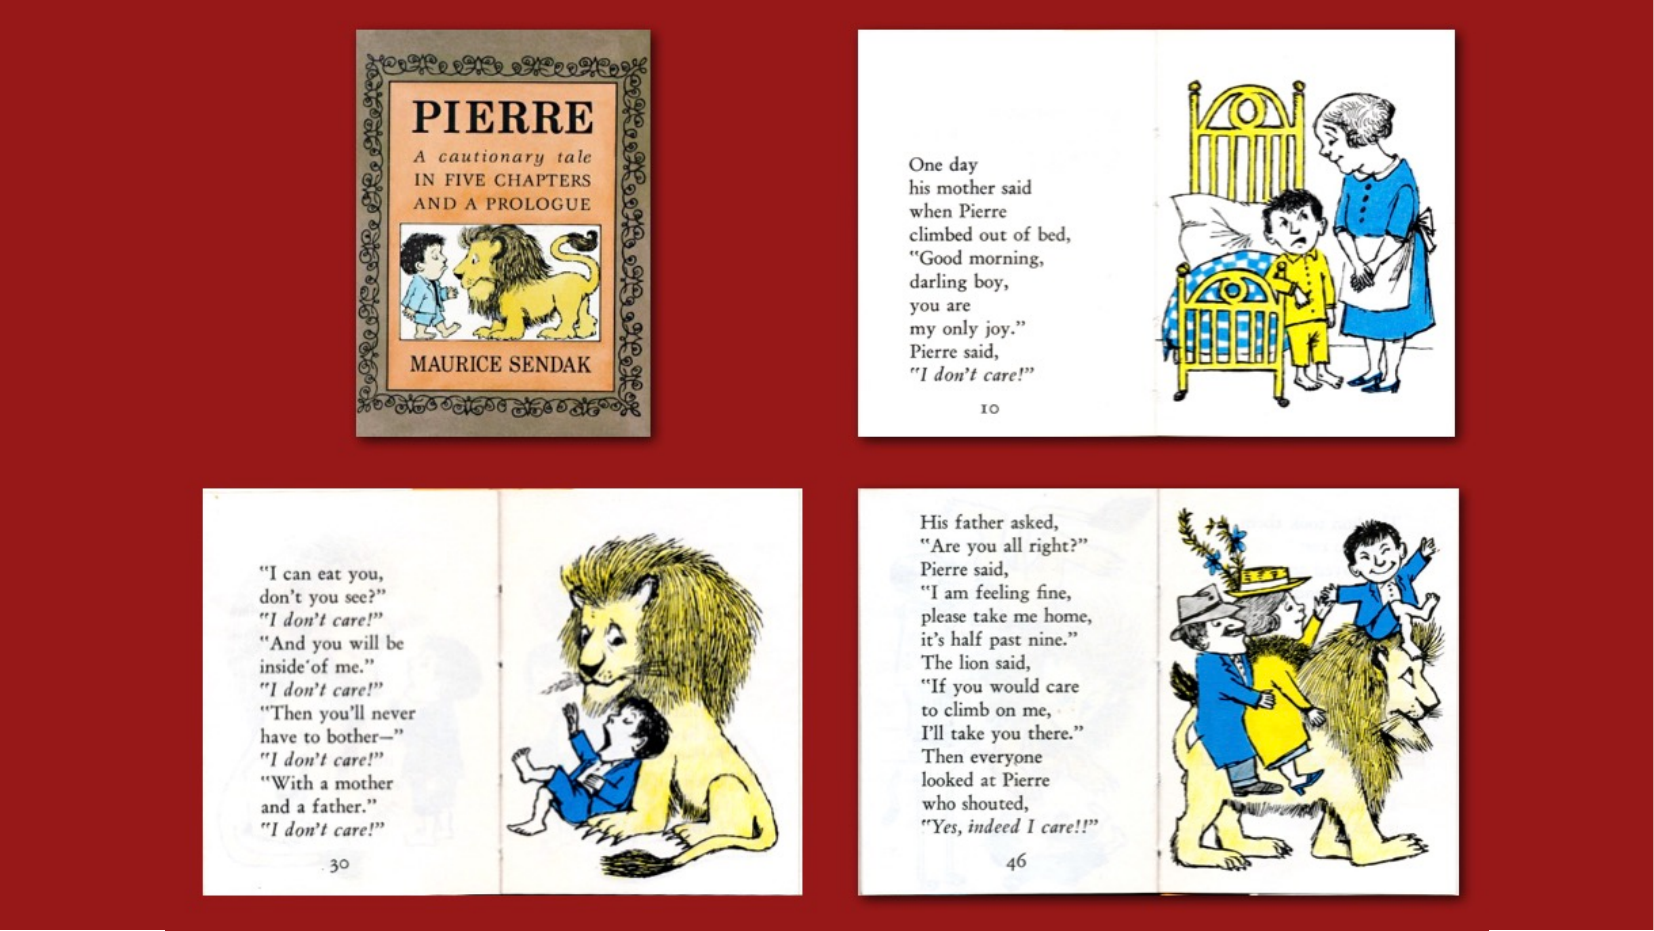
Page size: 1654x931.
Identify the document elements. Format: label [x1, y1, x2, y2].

picture [165, 0, 1489, 931]
